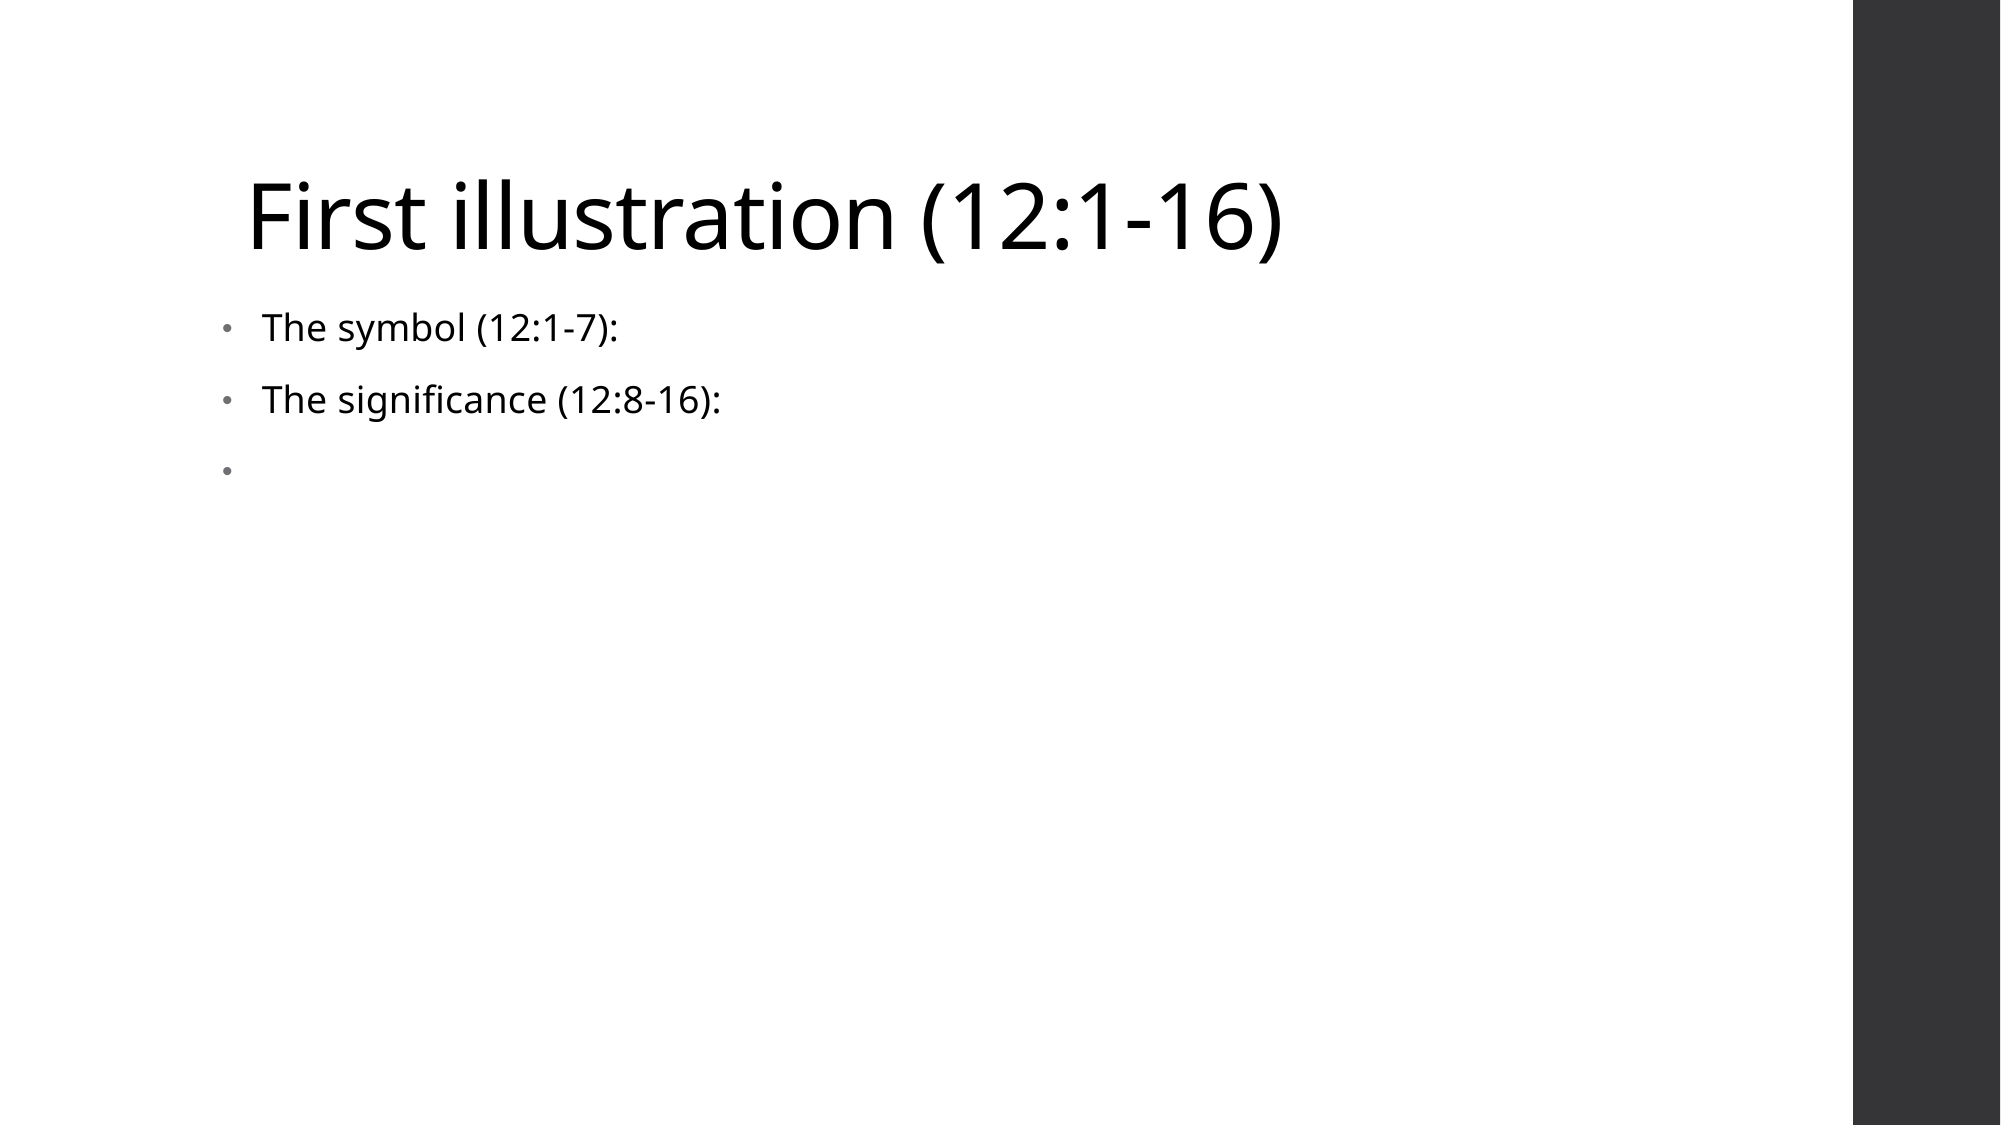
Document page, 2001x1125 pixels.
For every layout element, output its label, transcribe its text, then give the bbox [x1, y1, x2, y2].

title First illustration (12:1-16) [206, 60, 1797, 278]
list The symbol (12:1-7): The significance (12:8-16): [206, 299, 1617, 1014]
